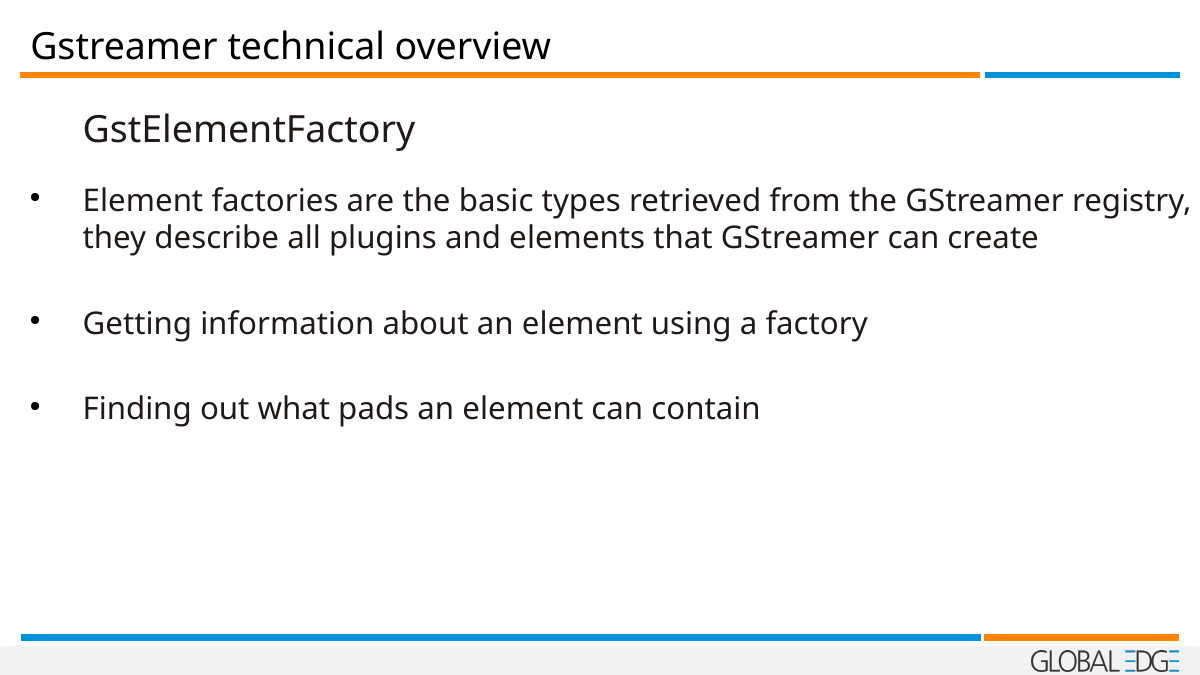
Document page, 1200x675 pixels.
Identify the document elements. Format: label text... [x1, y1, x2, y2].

title Gstreamer technical overview [19, 18, 1200, 71]
picture [1031, 662, 1179, 672]
list GstElementFactory Element factories are the basic types retrieved from the GStreamer registry, they describe all plugins and elements that GStreamer can create Getting information about an element using a factory Finding out what pads an element can contain [11, 82, 1200, 662]
